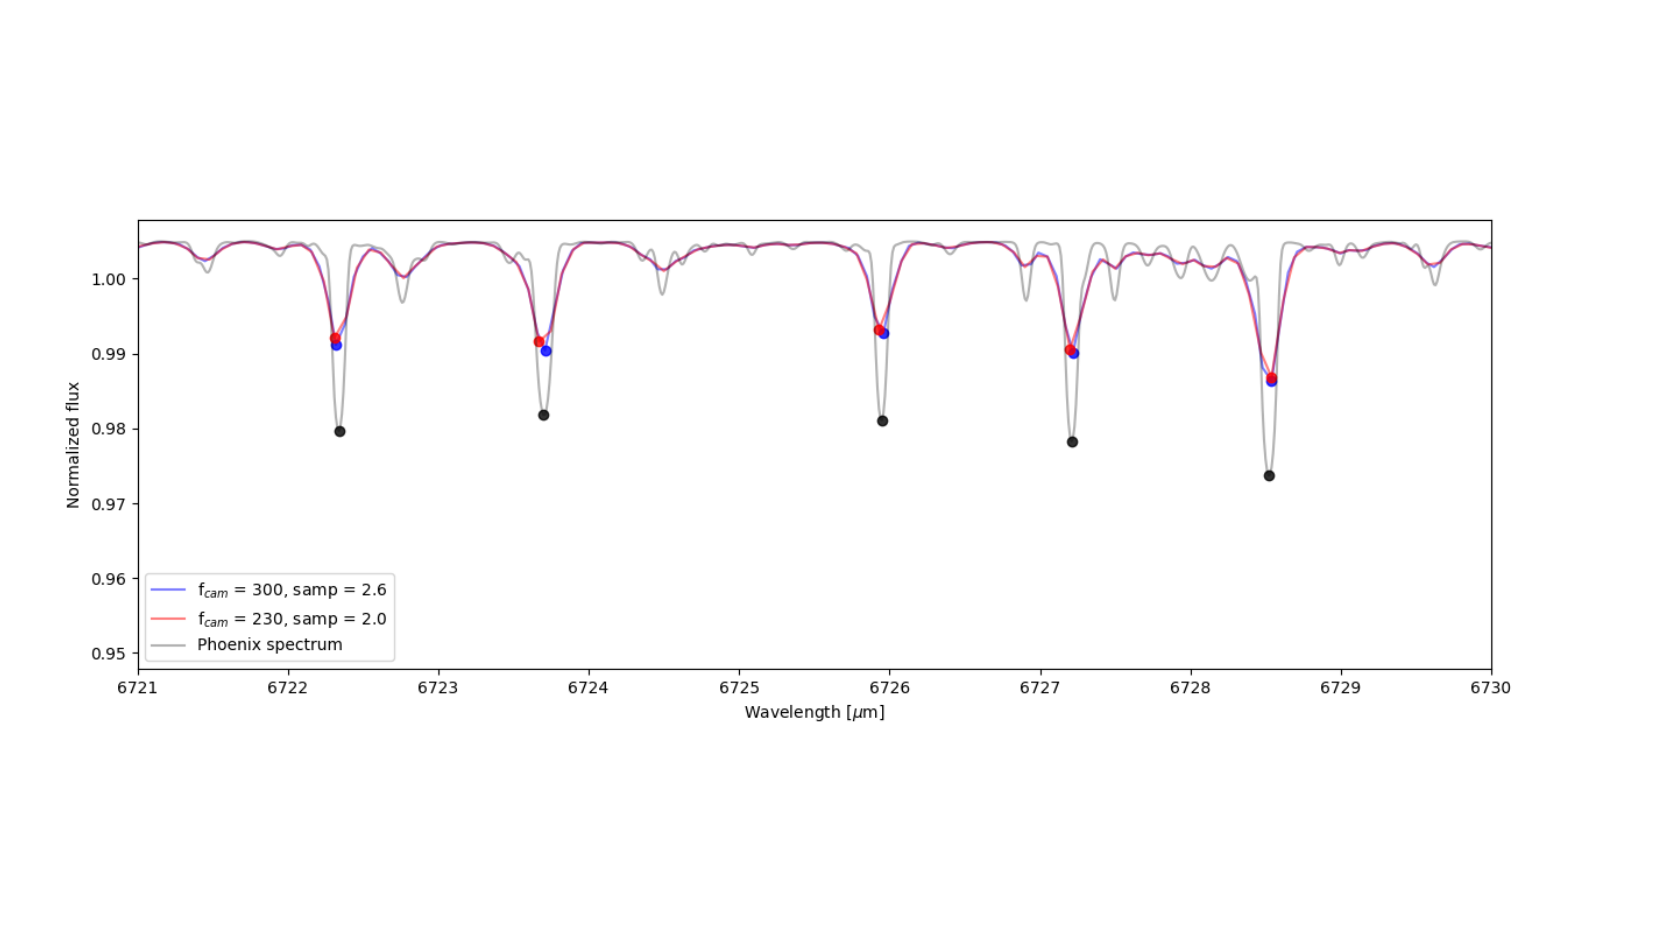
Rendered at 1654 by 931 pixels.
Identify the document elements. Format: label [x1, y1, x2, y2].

picture [0, 150, 1654, 733]
